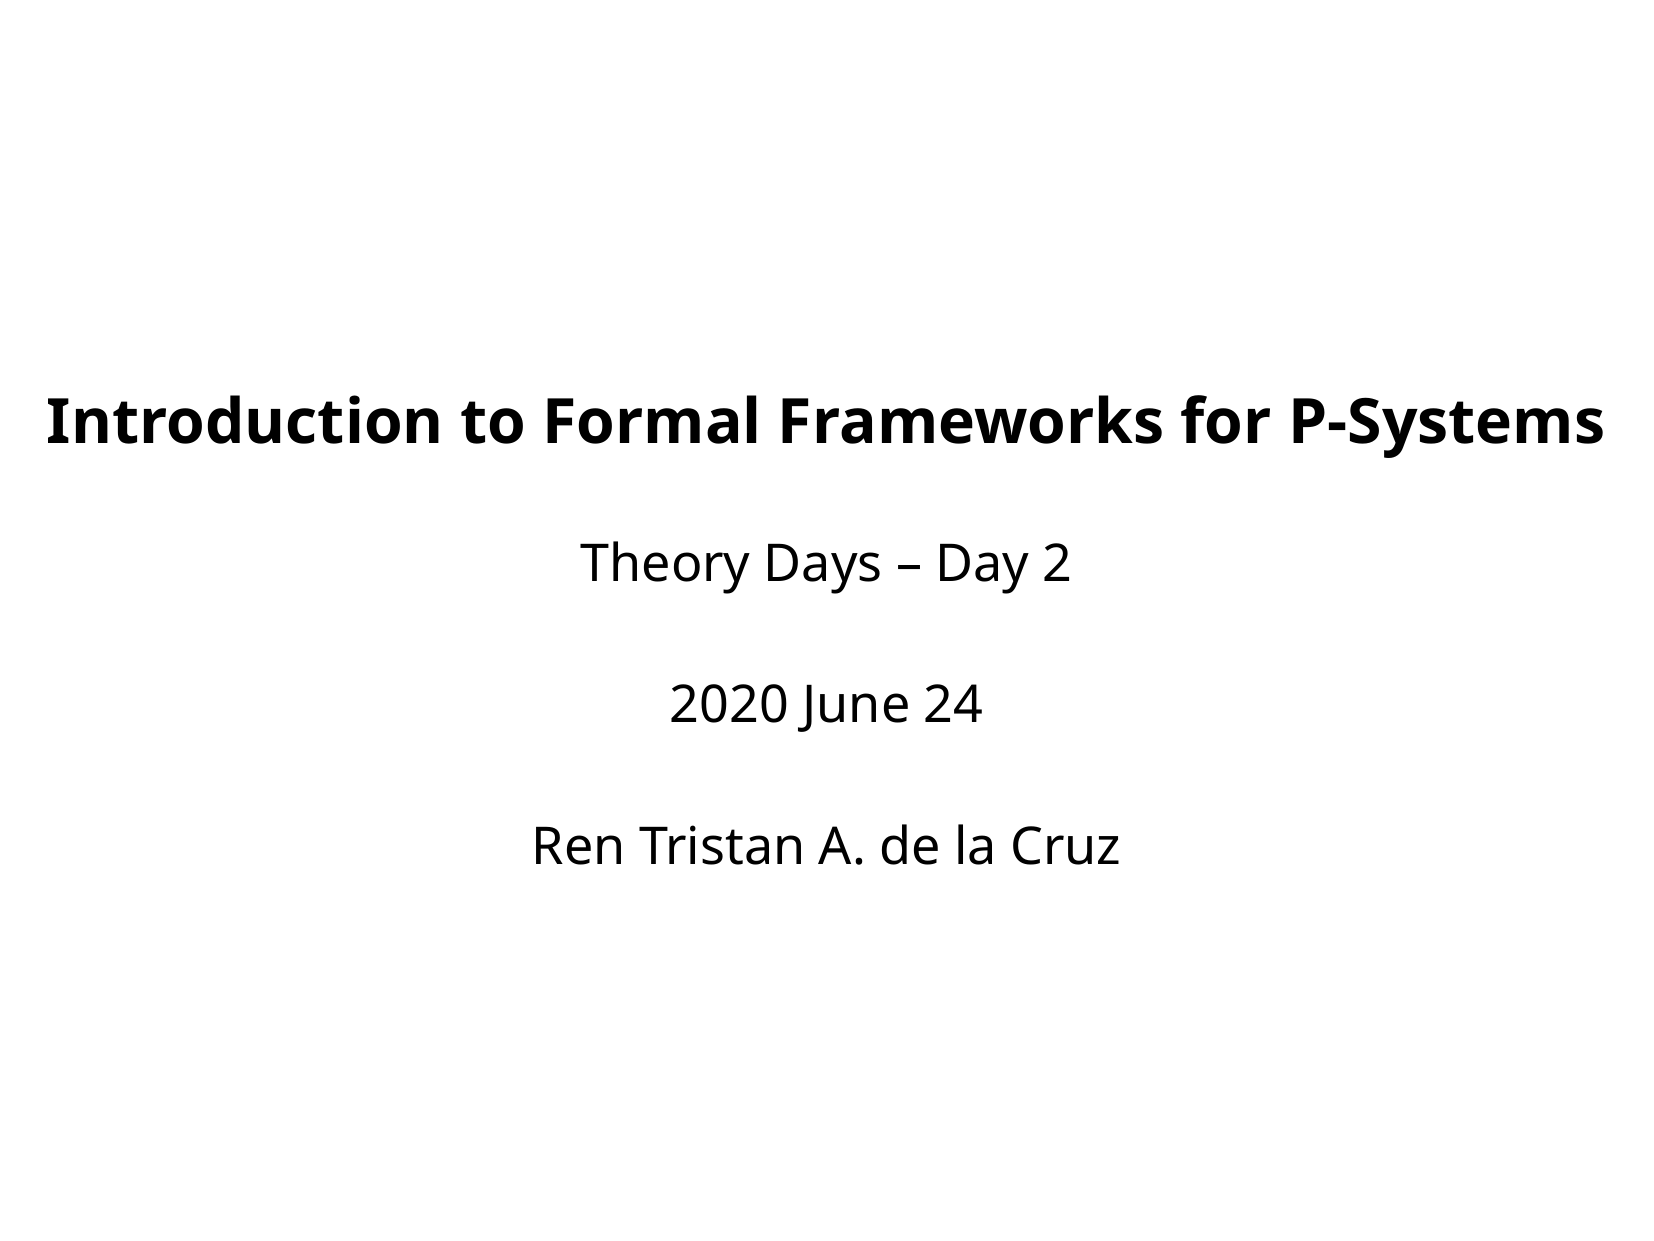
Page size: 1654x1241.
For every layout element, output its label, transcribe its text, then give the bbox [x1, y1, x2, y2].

title Theory Days – Day 2 2020 June 24 Ren Tristan A. de la Cruz [0, 531, 1654, 875]
title Introduction to Formal Frameworks for P-Systems [0, 378, 1654, 461]
